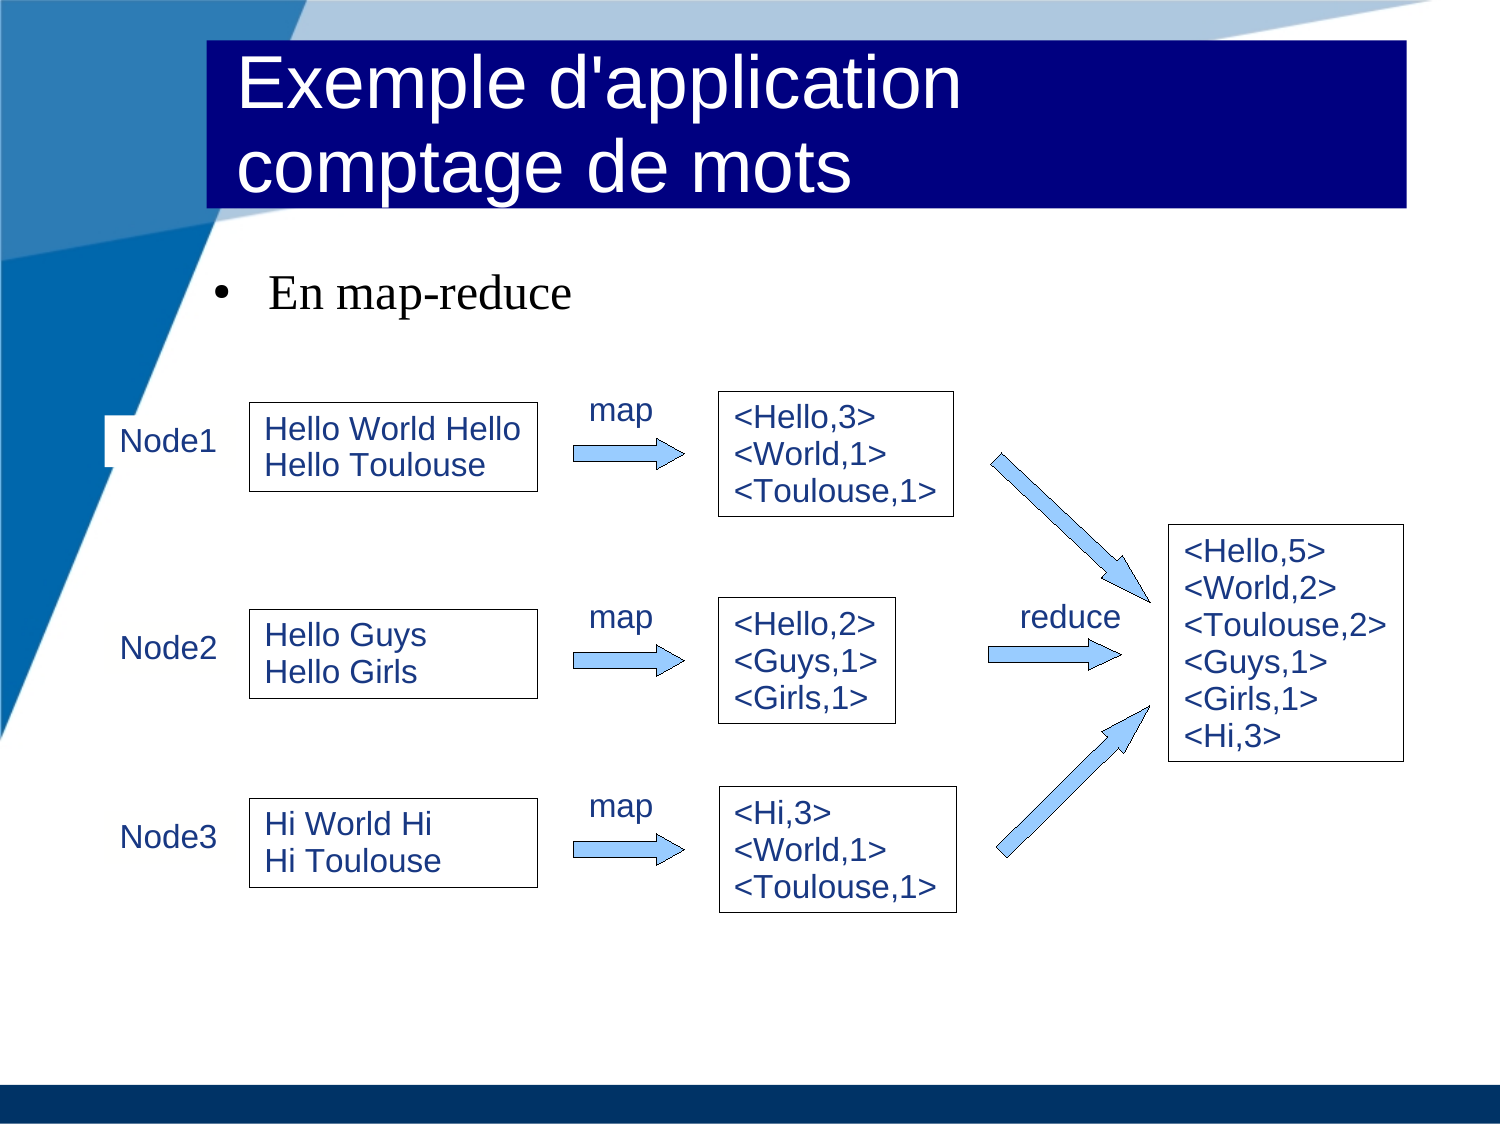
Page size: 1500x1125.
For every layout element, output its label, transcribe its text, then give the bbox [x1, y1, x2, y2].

list En map-reduce [212, 265, 1388, 361]
text_box Hello Guys Hello Girls [249, 609, 538, 699]
text_box Node1 [104, 415, 236, 468]
title Exemple d'application comptage de mots [206, 40, 1407, 209]
text_box Node2 [104, 622, 236, 674]
text_box <Hello,5> <World,2> <Toulouse,2> <Guys,1> <Girls,1> <Hi,3> [1168, 524, 1404, 762]
text_box map [574, 780, 679, 835]
text_box map [573, 384, 679, 439]
text_box [573, 644, 685, 677]
text_box [573, 833, 685, 866]
picture [0, 0, 1500, 842]
text_box Hi World Hi Hi Toulouse [249, 798, 538, 888]
text_box [990, 452, 1151, 603]
text_box [996, 705, 1150, 858]
text_box [988, 646, 1005, 663]
text_box <Hi,3> <World,1> <Toulouse,1> [719, 786, 957, 913]
text_box <Hello,3> <World,1> <Toulouse,1> [718, 391, 954, 517]
text_box Node3 [104, 811, 236, 864]
text_box Hello World Hello Hello Toulouse [249, 402, 538, 492]
text_box [573, 438, 685, 470]
text_box map [573, 590, 679, 646]
text_box <Hello,2> <Guys,1> <Girls,1> [718, 597, 896, 724]
text_box reduce [1005, 591, 1139, 680]
